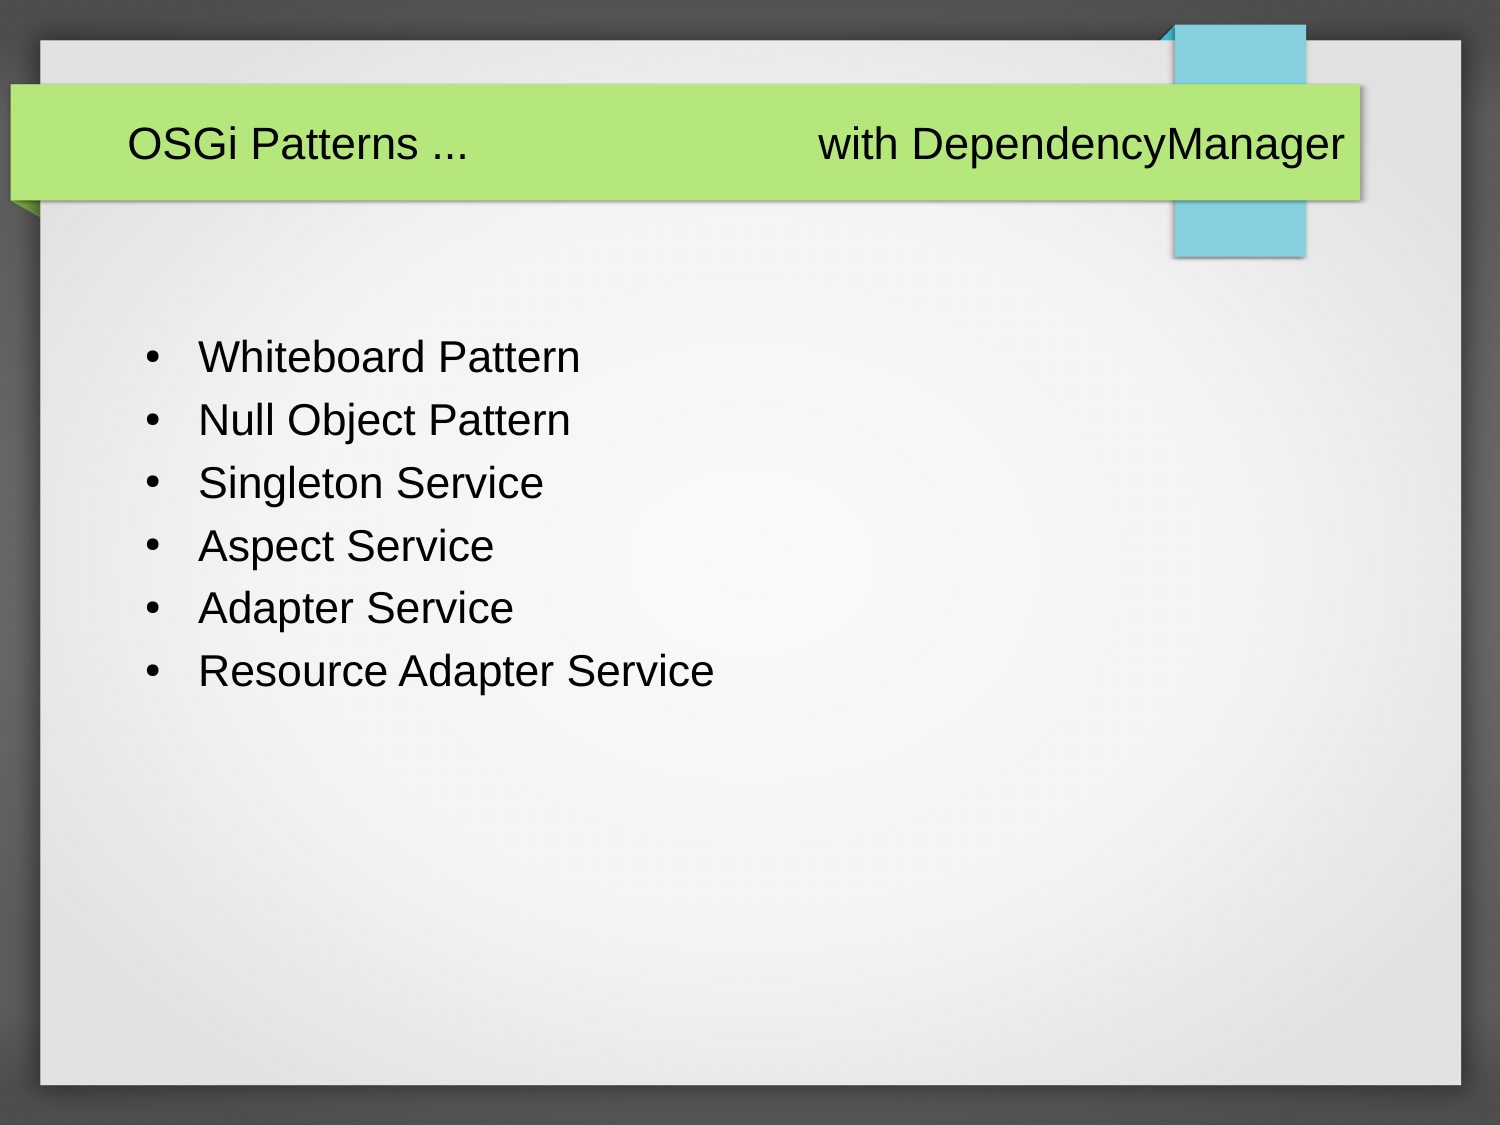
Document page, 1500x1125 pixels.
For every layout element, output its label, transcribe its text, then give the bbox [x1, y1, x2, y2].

picture [0, 0, 1500, 1125]
title OSGi Patterns ... with DependencyManager [112, 42, 1454, 246]
list Whiteboard Pattern Null Object Pattern Singleton Service Aspect Service Adapter Service Resource Adapter Service [112, 324, 1388, 823]
